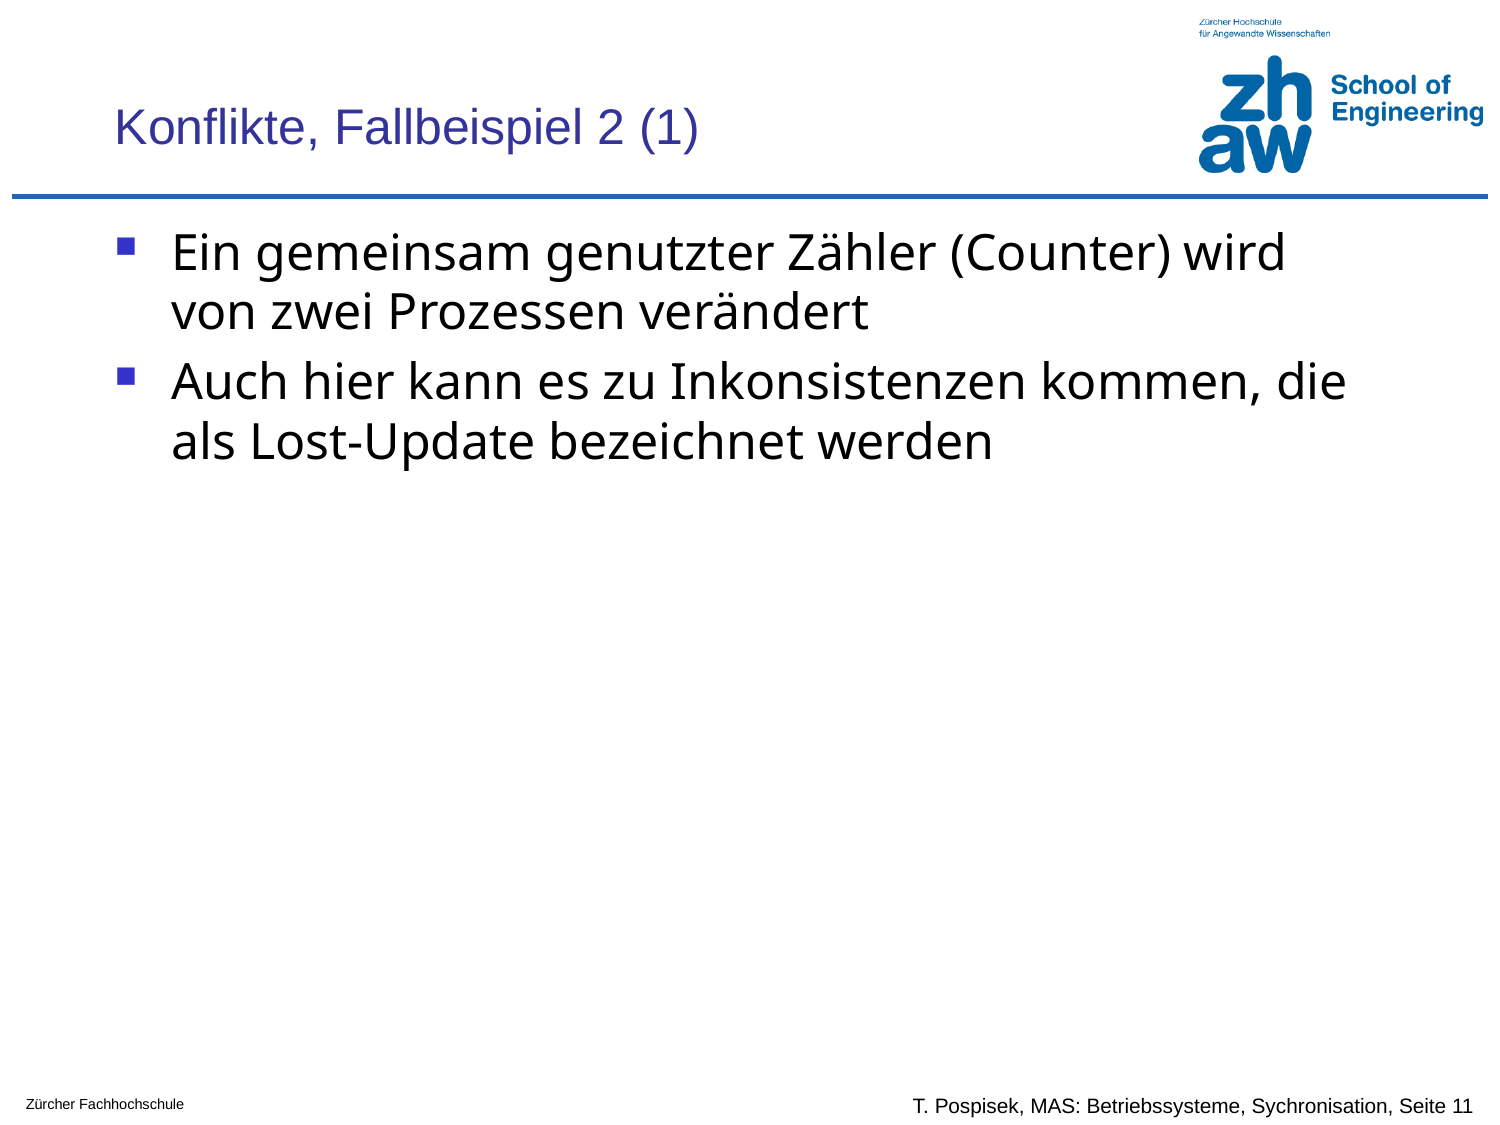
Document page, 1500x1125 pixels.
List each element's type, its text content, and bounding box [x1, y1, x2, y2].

title Konflikte, Fallbeispiel 2 (1) [99, 50, 1379, 163]
picture [1199, 19, 1483, 173]
list Ein gemeinsam genutzter Zähler (Counter) wird von zwei Prozessen verändert Auch hier kann es zu Inkonsistenzen kommen, die als Lost-Update bezeichnet werden [99, 212, 1375, 525]
